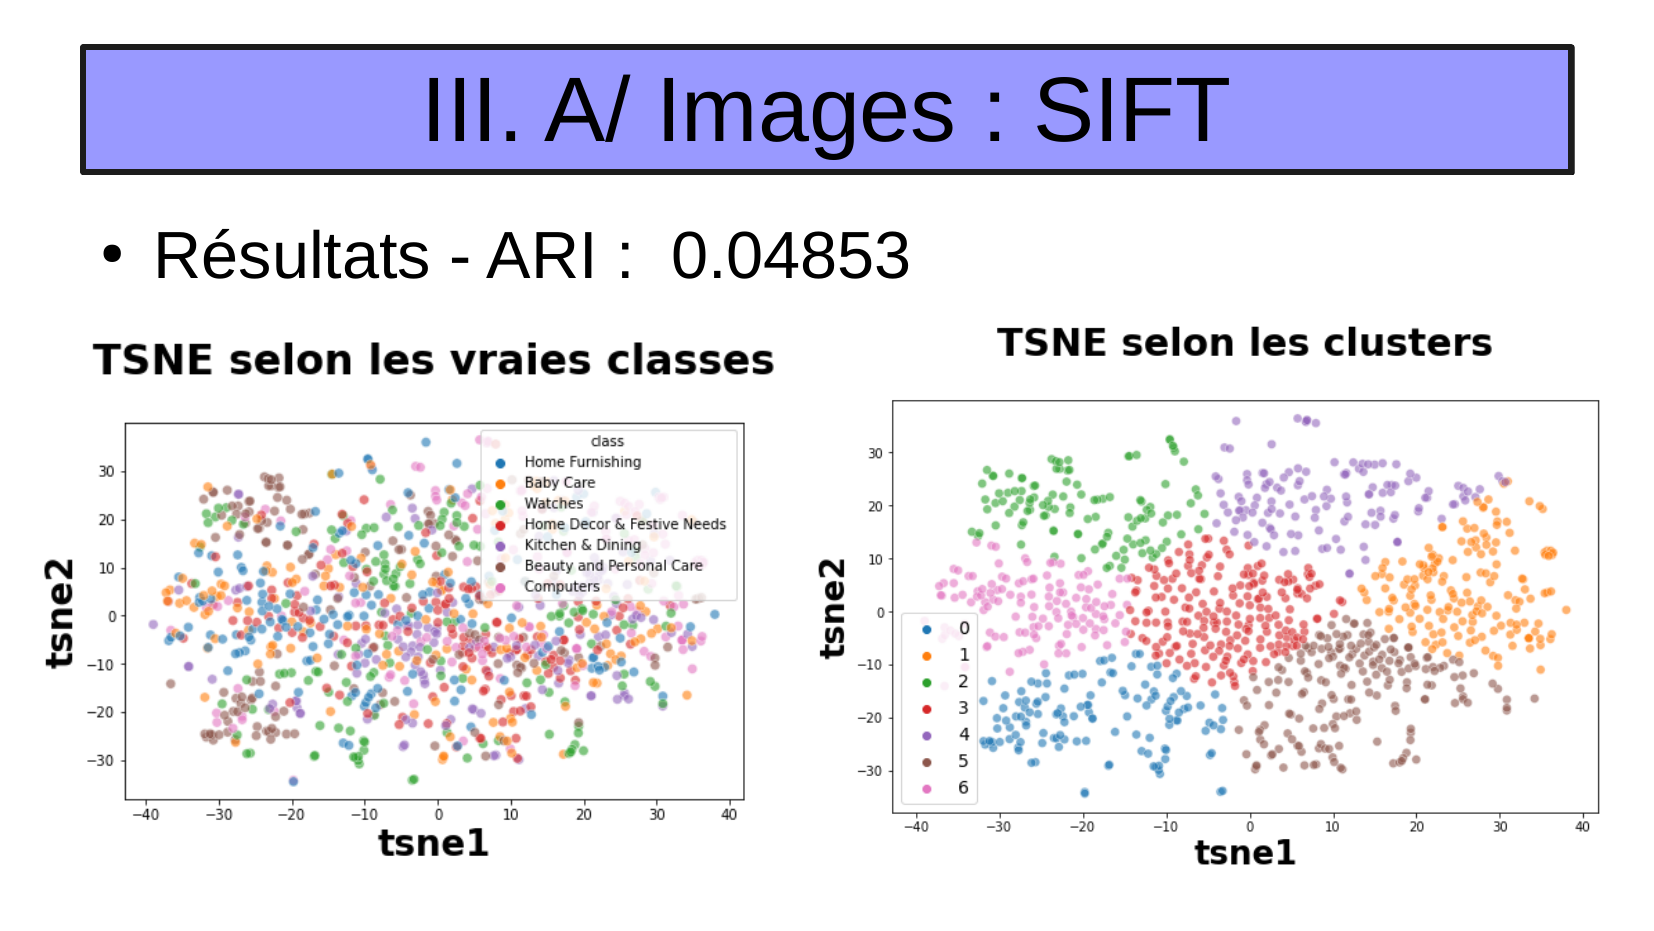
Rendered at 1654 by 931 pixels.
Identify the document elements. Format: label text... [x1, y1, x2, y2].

picture [35, 333, 785, 875]
list Résultats - ARI : 0.04853 [82, 217, 1571, 758]
title III. A/ Images : SIFT [83, 47, 1572, 172]
picture [810, 318, 1607, 881]
